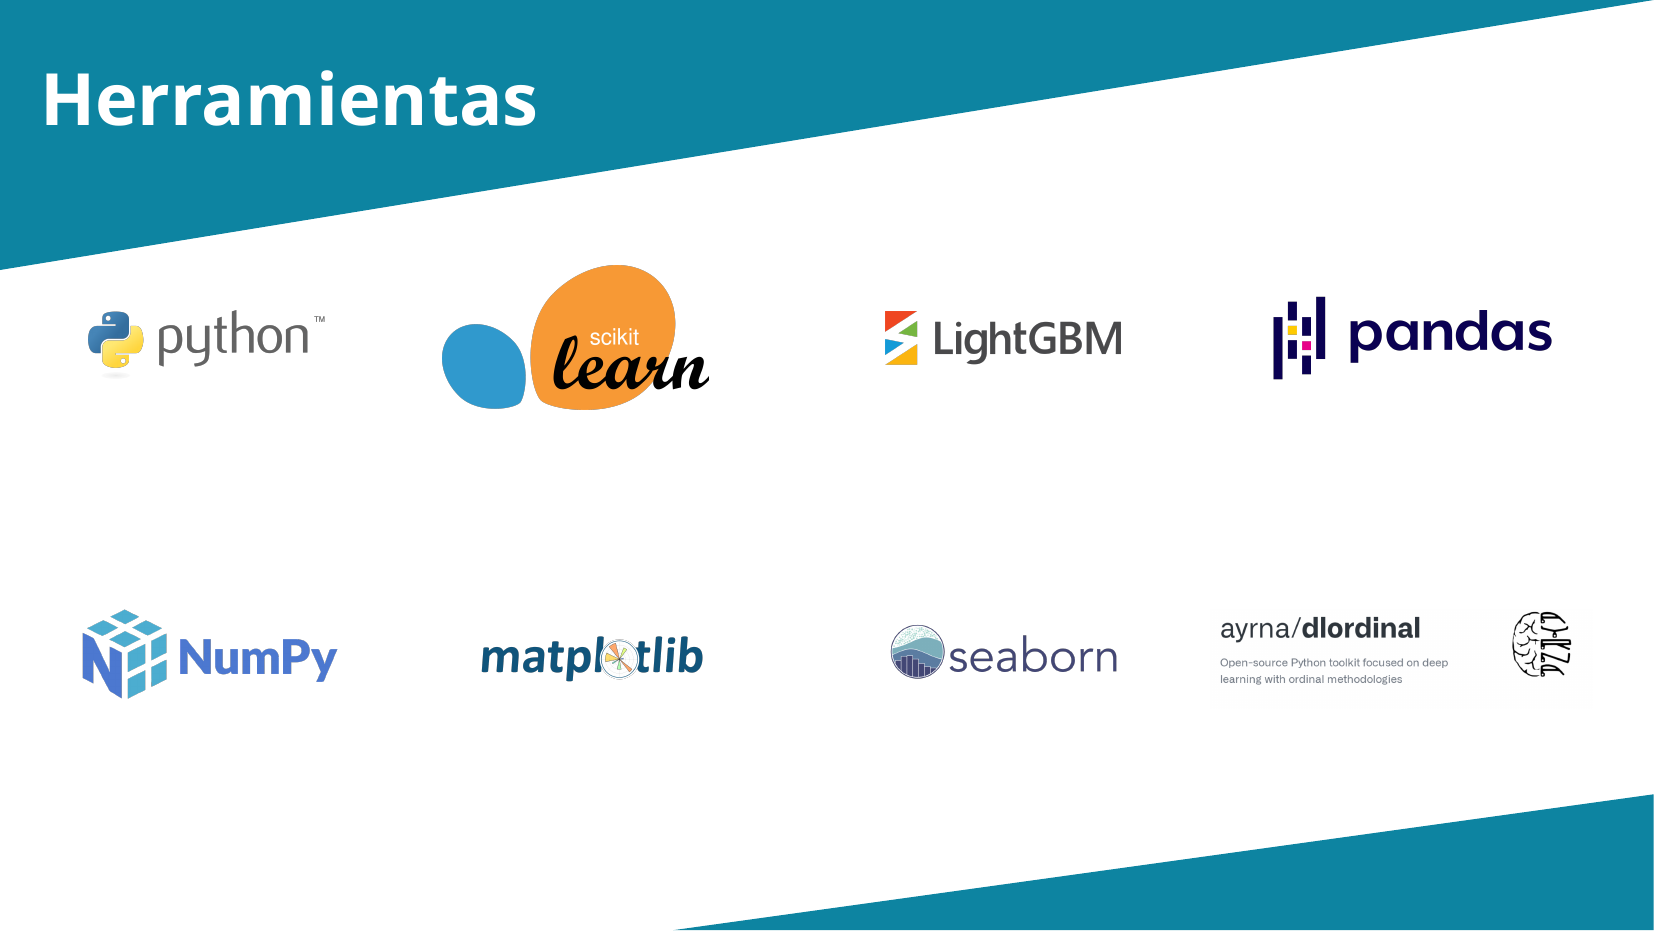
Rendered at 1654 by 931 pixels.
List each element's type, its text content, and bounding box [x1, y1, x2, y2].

picture [65, 589, 355, 719]
picture [1260, 276, 1565, 400]
title Herramientas [0, 47, 579, 148]
picture [88, 267, 325, 416]
picture [442, 265, 709, 410]
picture [886, 620, 1123, 688]
picture [885, 311, 1121, 365]
picture [1210, 609, 1593, 709]
picture [472, 628, 715, 687]
